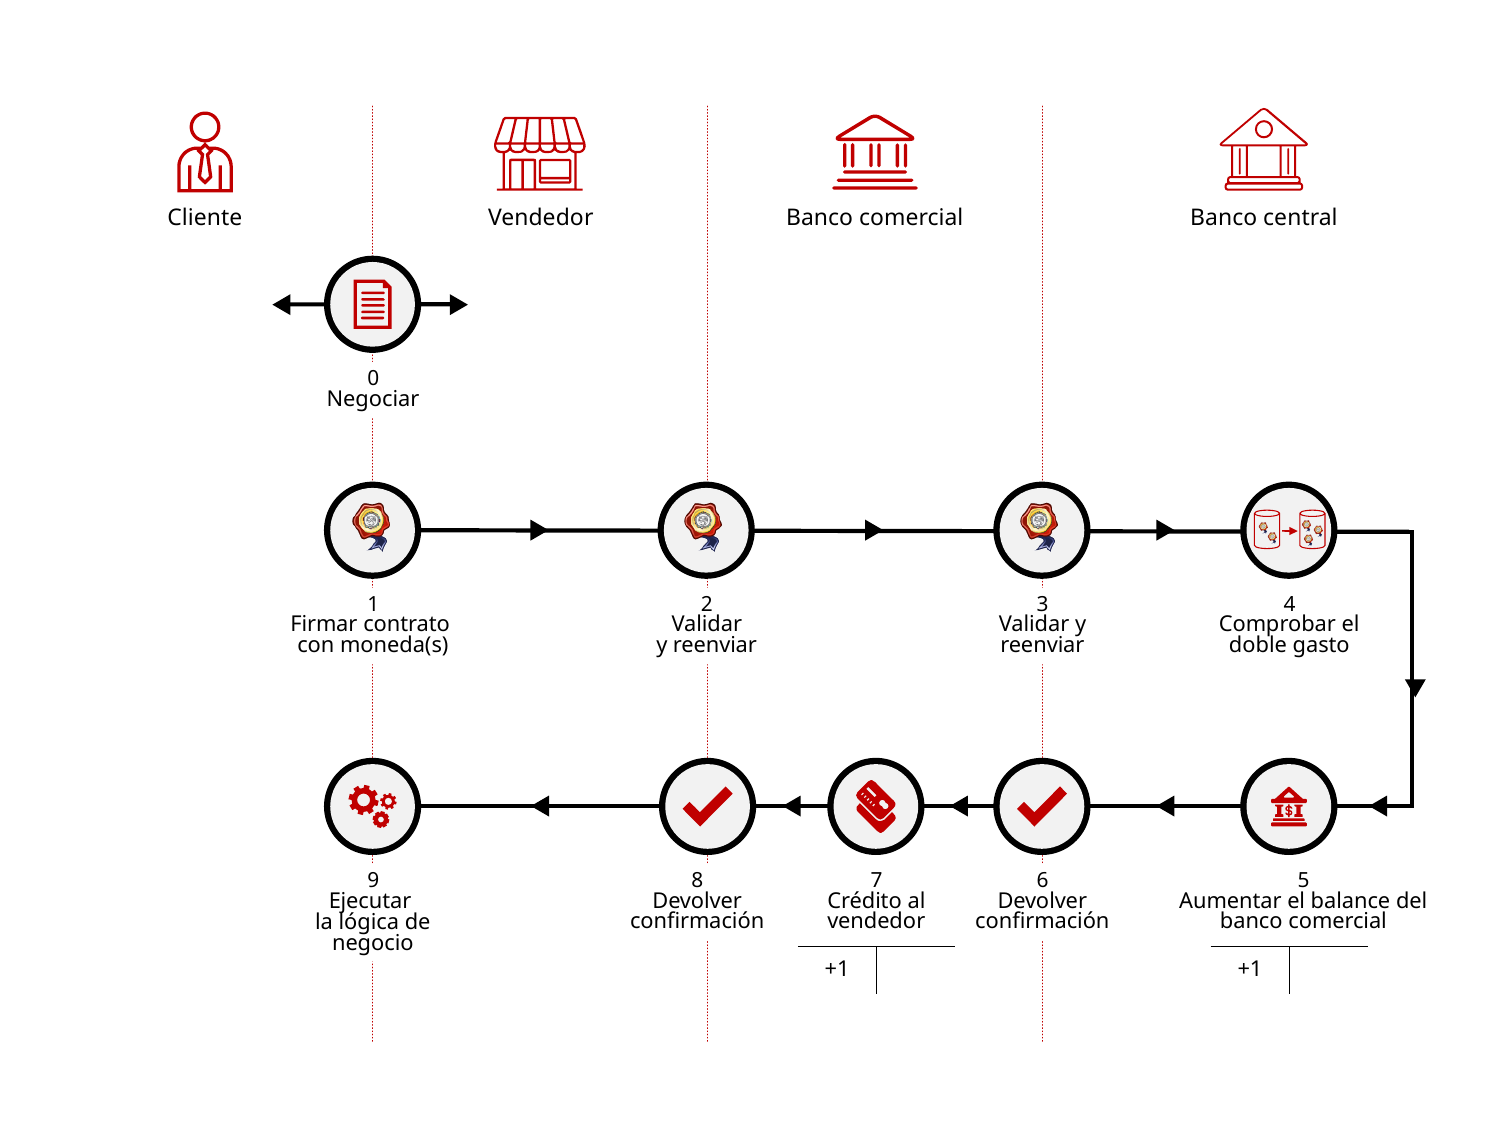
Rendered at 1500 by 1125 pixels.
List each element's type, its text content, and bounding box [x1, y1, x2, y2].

text_box [993, 498, 1005, 562]
text_box [323, 757, 422, 856]
text_box [323, 481, 408, 565]
text_box [410, 499, 422, 562]
text_box Cliente [98, 200, 312, 238]
text_box 9 Ejecutar la lógica de negocio [268, 864, 478, 962]
text_box [869, 143, 873, 168]
text_box [877, 143, 881, 168]
text_box [895, 143, 900, 168]
text_box [949, 795, 968, 817]
text_box [993, 757, 1091, 856]
text_box [827, 757, 925, 856]
text_box [494, 116, 586, 191]
text_box [1240, 481, 1338, 579]
text_box [835, 114, 915, 168]
text_box [177, 111, 233, 193]
text_box 3 Validar y reenviar [944, 587, 1141, 665]
text_box [1006, 481, 1091, 563]
text_box [1219, 107, 1308, 191]
text_box [1404, 679, 1426, 698]
text_box 5 Aumentar el balance del banco comercial [1155, 863, 1453, 941]
text_box [1014, 570, 1070, 579]
text_box [530, 519, 549, 541]
text_box Banco comercial [726, 200, 1024, 238]
text_box [832, 186, 918, 190]
text_box [272, 294, 291, 316]
text_box [865, 519, 884, 541]
text_box [836, 178, 914, 182]
text_box [1369, 795, 1388, 817]
text_box [782, 795, 801, 817]
text_box [1240, 757, 1338, 856]
text_box [903, 143, 908, 168]
text_box 1 Firmar contrato con moneda(s) [275, 587, 471, 665]
text_box [842, 170, 908, 174]
text_box Vendedor [434, 200, 648, 238]
text_box [658, 757, 757, 856]
text_box [670, 481, 755, 564]
text_box [344, 570, 401, 579]
text_box 4 Comprobar el doble gasto [1177, 587, 1402, 665]
text_box [323, 255, 422, 353]
picture [1298, 519, 1328, 551]
text_box [1156, 795, 1175, 817]
text_box +1 [1220, 952, 1280, 989]
text_box Banco central [1118, 200, 1410, 238]
text_box 0 Negociar [287, 361, 459, 418]
text_box [449, 294, 468, 316]
text_box 6 Devolver confirmación [964, 863, 1155, 941]
text_box 7 Crédito al vendedor [793, 863, 964, 941]
picture [1005, 497, 1078, 570]
text_box 8 Devolver confirmación [602, 863, 793, 941]
picture [1255, 520, 1282, 549]
picture [669, 497, 742, 570]
text_box +1 [807, 952, 867, 989]
picture [338, 497, 410, 570]
text_box [530, 795, 550, 817]
text_box [657, 499, 669, 562]
text_box [1156, 519, 1175, 541]
text_box 2 Validar y reenviar [609, 587, 805, 665]
text_box [678, 570, 735, 579]
